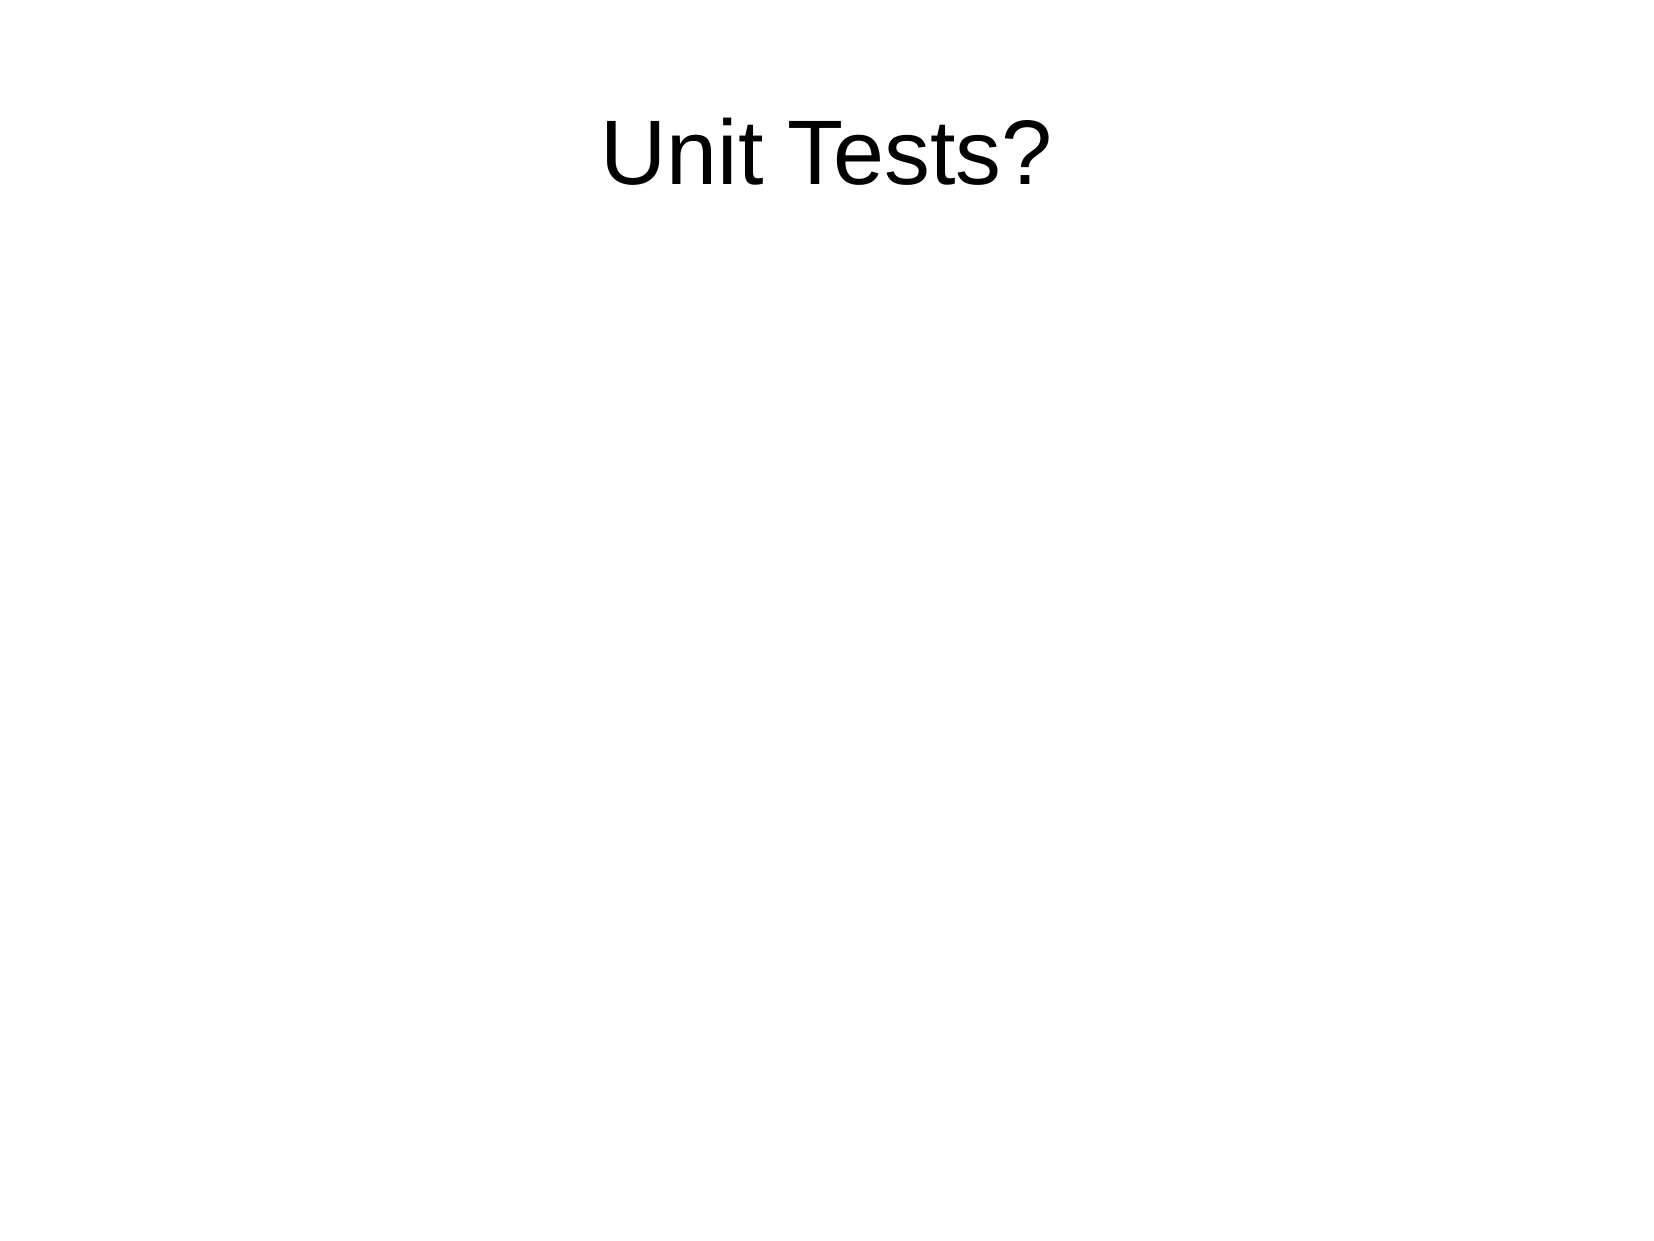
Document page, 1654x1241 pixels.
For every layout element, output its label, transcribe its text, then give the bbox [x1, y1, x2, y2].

title Unit Tests? [82, 49, 1571, 257]
